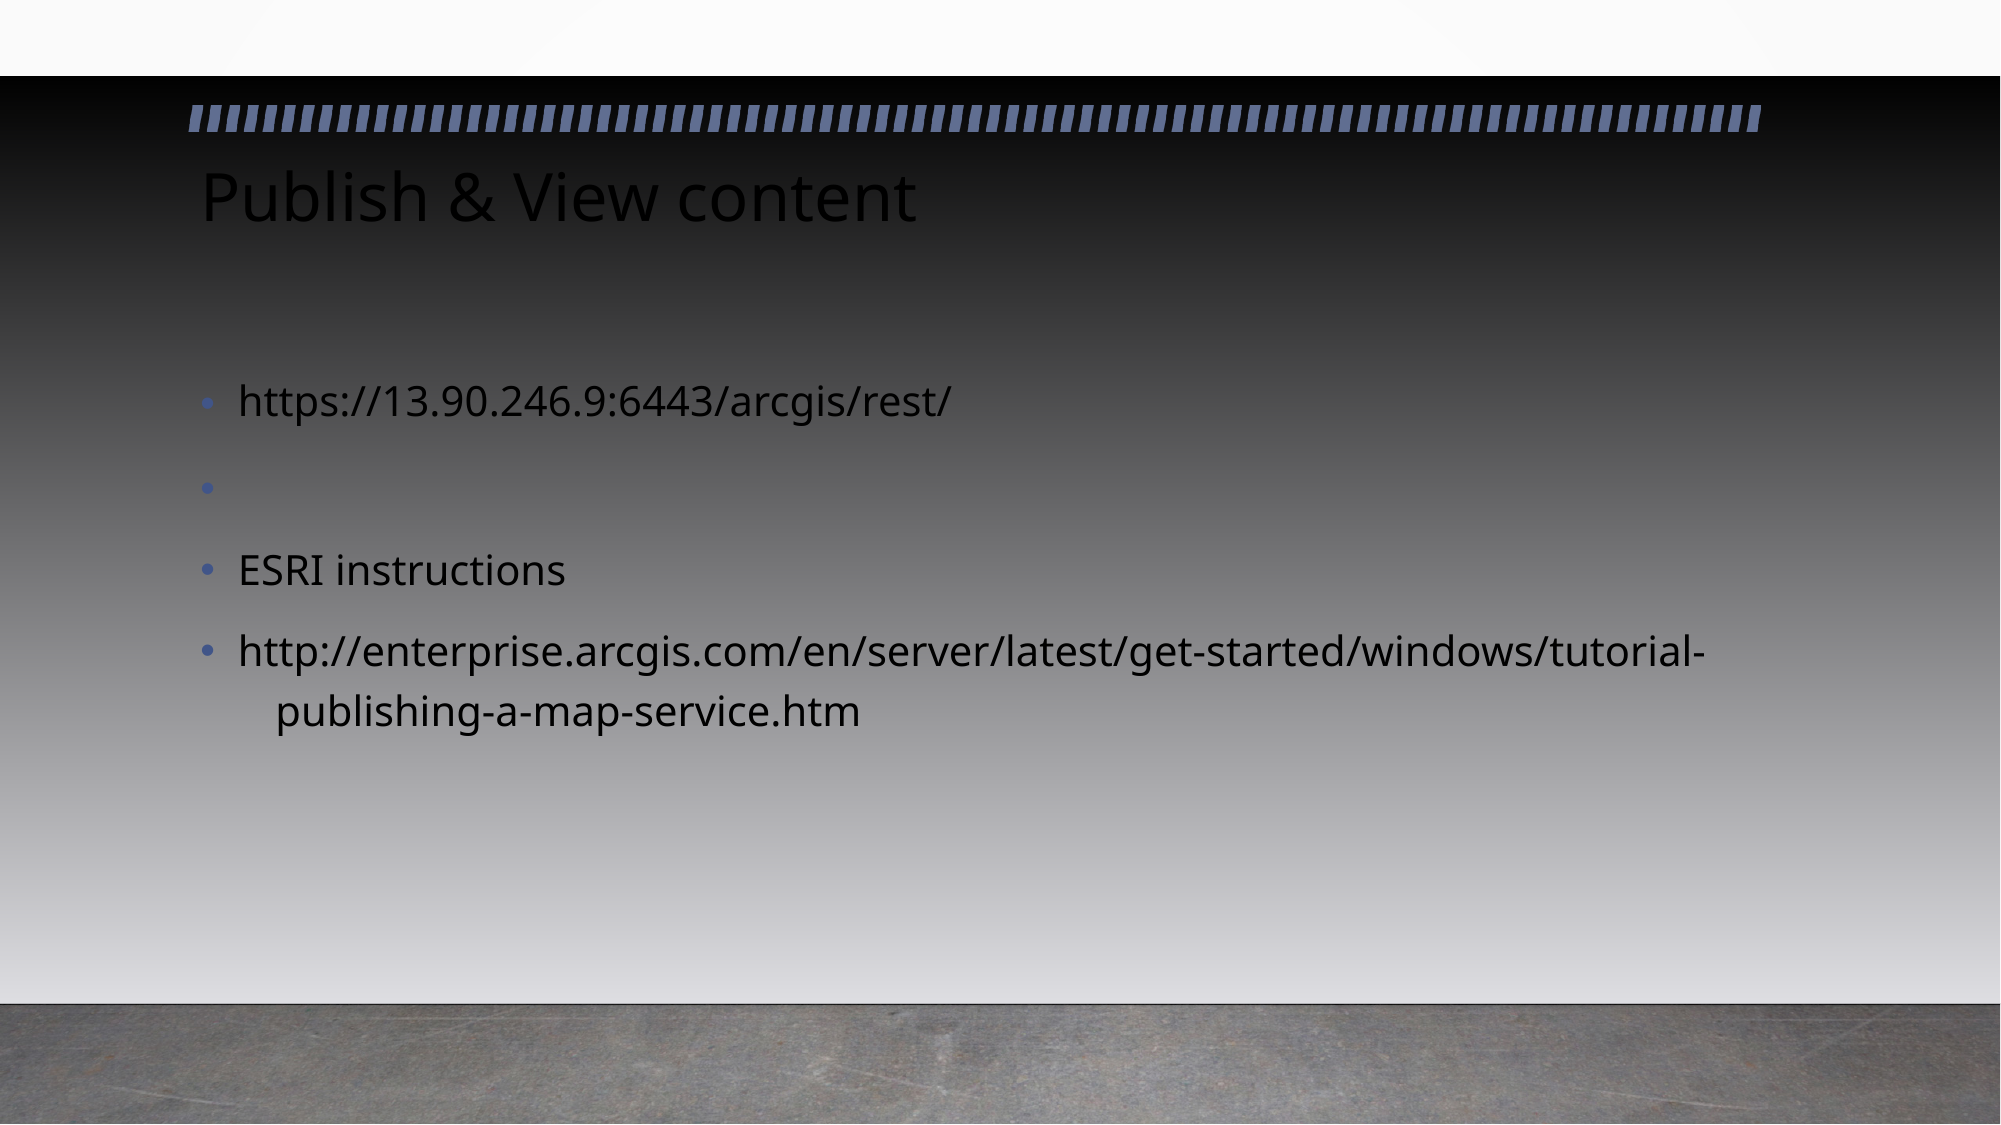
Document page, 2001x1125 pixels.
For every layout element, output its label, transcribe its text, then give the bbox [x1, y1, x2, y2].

title Publish & View content [185, 156, 1761, 329]
list https://13.90.246.9:6443/arcgis/rest/ ESRI instructions http://enterprise.arcgis.com/en/server/latest/get-started/windows/tutorial-publishing-a-map-service.htm [185, 356, 1761, 897]
